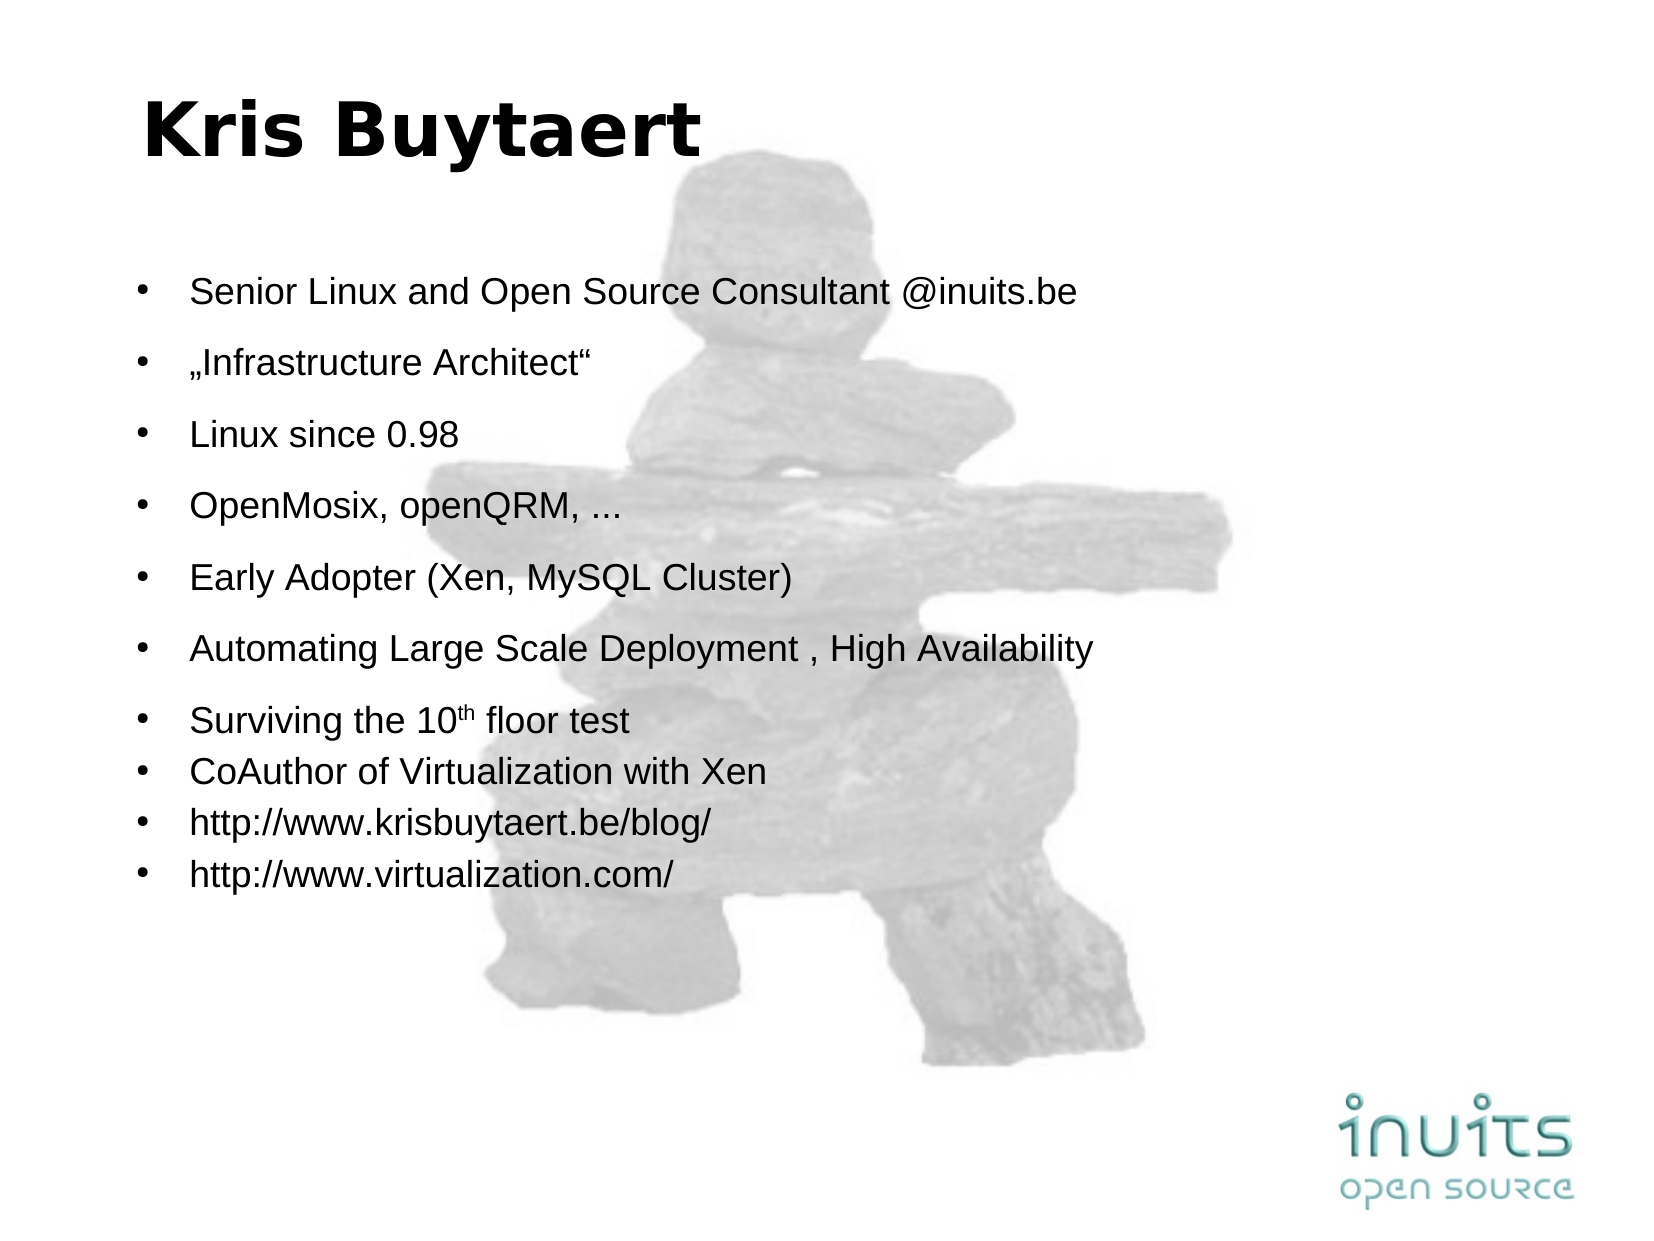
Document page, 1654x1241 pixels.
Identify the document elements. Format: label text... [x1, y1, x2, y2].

picture [1337, 1087, 1576, 1210]
title Kris Buytaert [126, 79, 1308, 202]
list Senior Linux and Open Source Consultant @inuits.be „Infrastructure Architect“ Linux since 0.98 OpenMosix, openQRM, ... Early Adopter (Xen, MySQL Cluster) Automating Large Scale Deployment , High Availability Surviving the 10th floor test CoAuthor of Virtualization with Xen http://www.krisbuytaert.be/blog/ http://www.virtualization.com/ [103, 262, 1276, 1163]
picture [337, 202, 1298, 1120]
